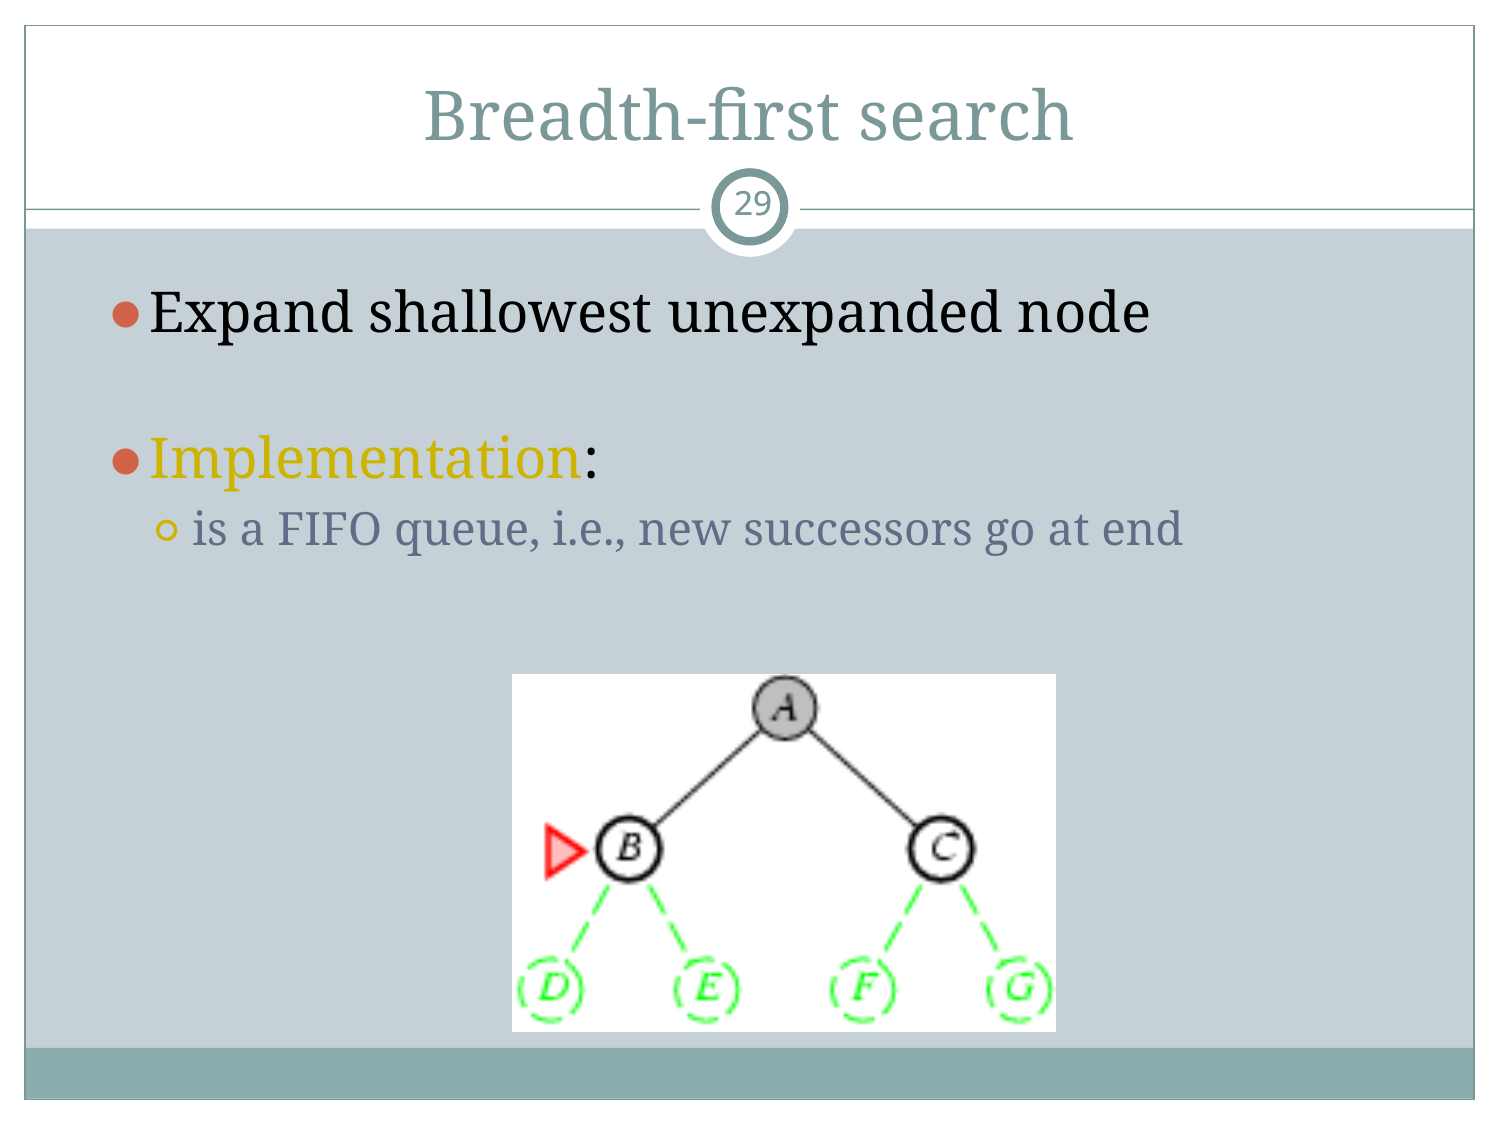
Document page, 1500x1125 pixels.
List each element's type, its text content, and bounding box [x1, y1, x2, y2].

title Breadth-first search [49, 37, 1450, 162]
list Expand shallowest unexpanded node Implementation: is a FIFO queue, i.e., new successors go at end [87, 268, 1454, 1025]
picture [512, 1025, 1056, 1032]
slide_number <number> [715, 168, 791, 241]
